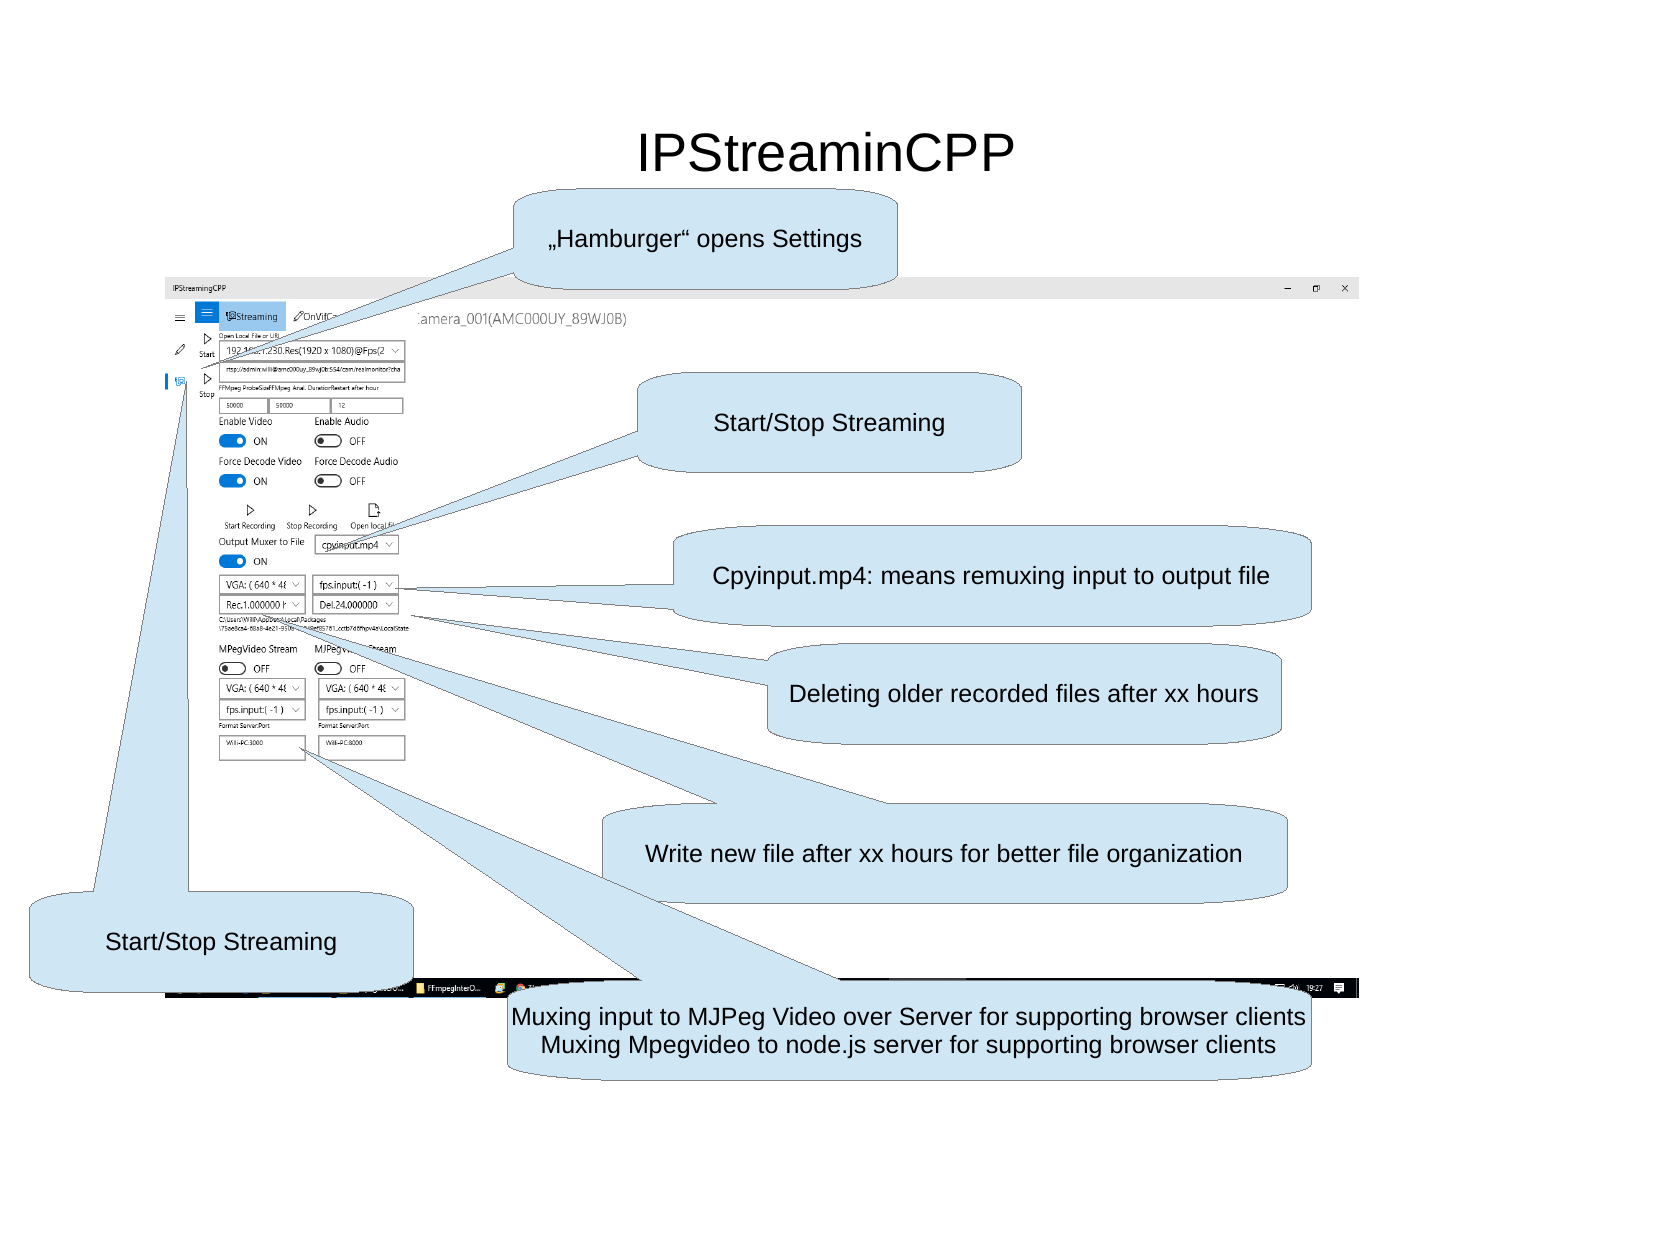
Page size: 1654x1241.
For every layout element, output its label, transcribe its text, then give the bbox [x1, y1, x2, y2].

title IPStreaminCPP [82, 49, 1571, 257]
text_box Deleting older recorded files after xx hours [411, 615, 1282, 745]
text_box Start/Stop Streaming [29, 381, 414, 993]
picture [165, 277, 1359, 999]
text_box „Hamburger“ opens Settings [201, 188, 898, 369]
text_box Write new file after xx hours for better file organization [262, 614, 1288, 904]
text_box Muxing input to MJPeg Video over Server for supporting browser clients Muxing Mpegvideo to node.js server for supporting browser clients [299, 747, 1312, 1081]
text_box Start/Stop Streaming [325, 372, 1022, 552]
text_box Cpyinput.mp4: means remuxing input to output file [395, 525, 1312, 627]
